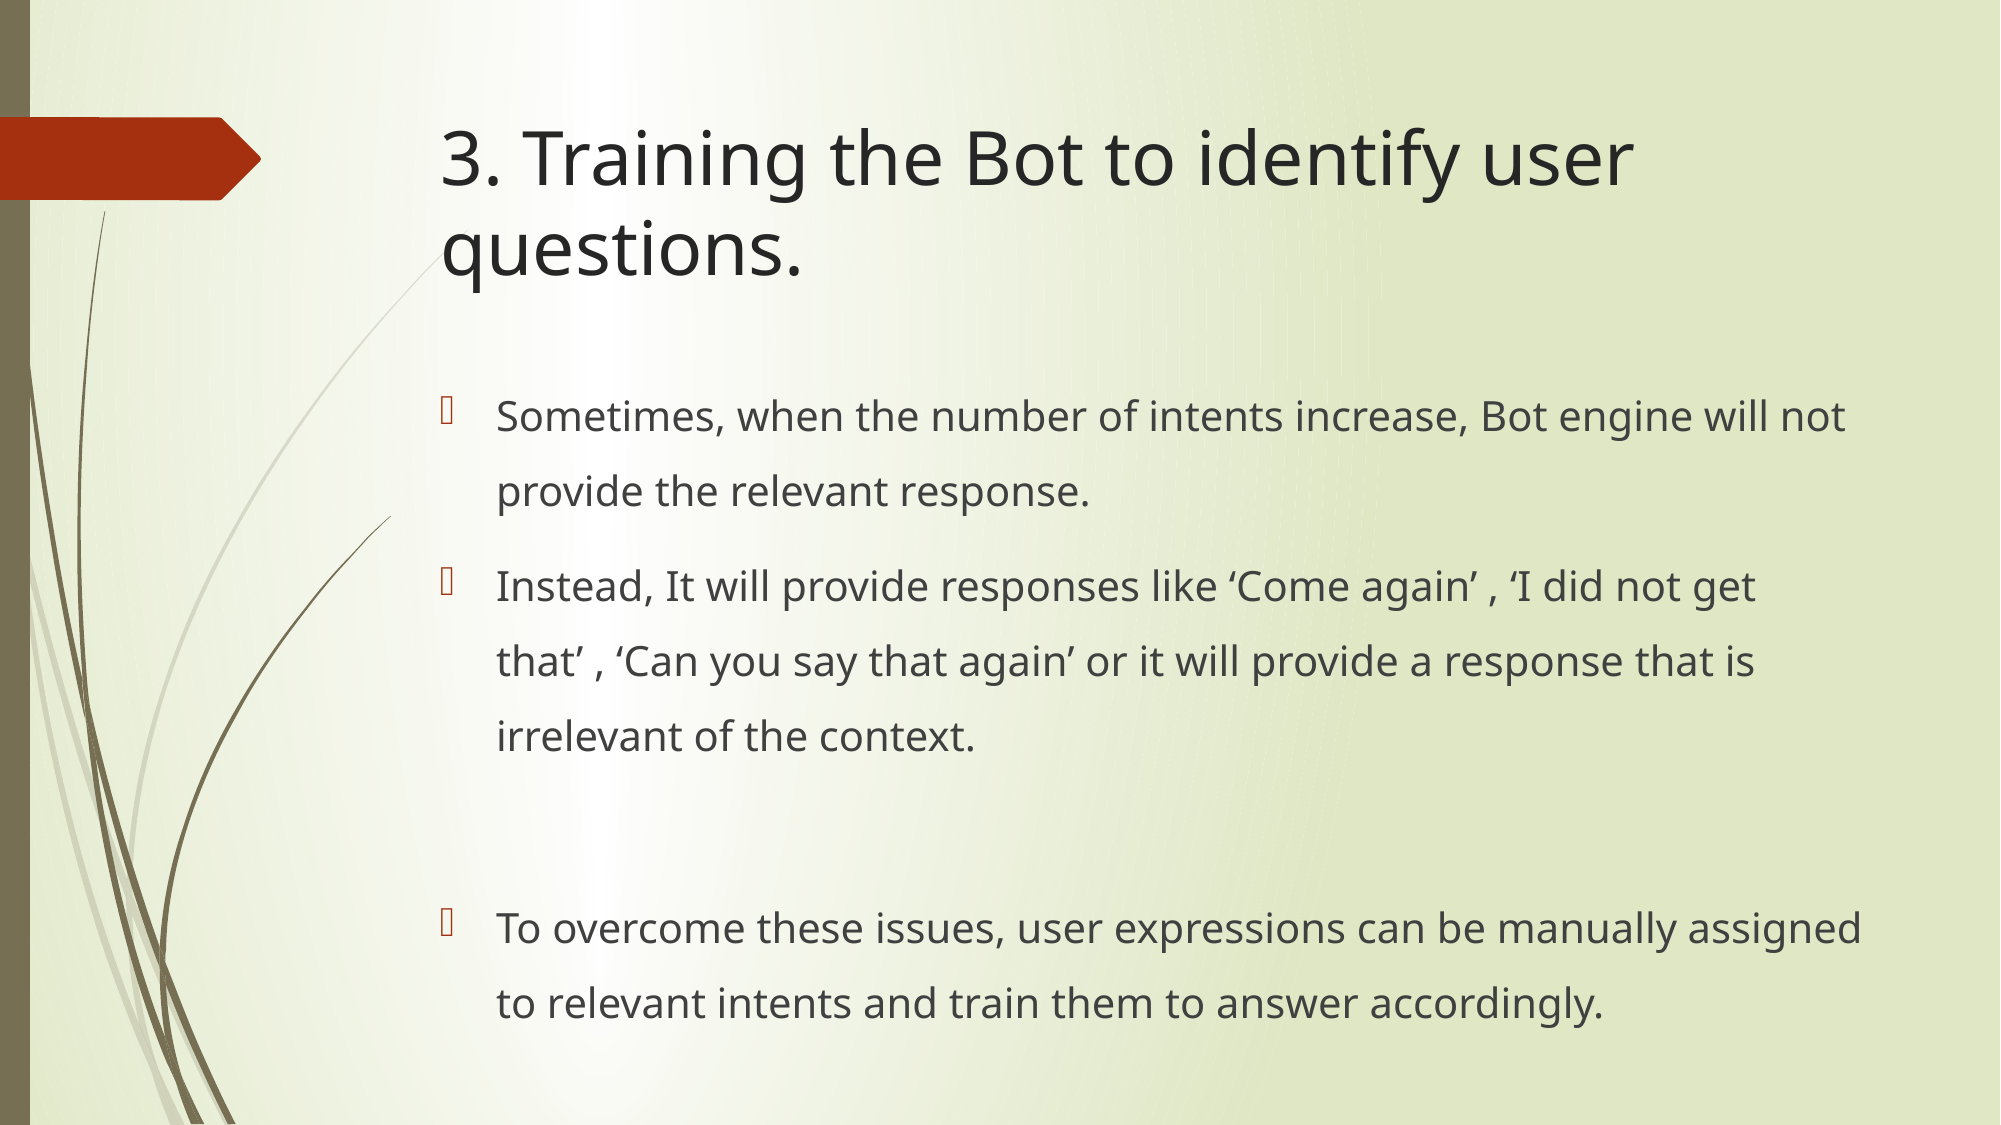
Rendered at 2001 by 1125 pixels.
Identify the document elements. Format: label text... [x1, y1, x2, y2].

title 3. Training the Bot to identify user questions. [425, 102, 1888, 313]
list Sometimes, when the number of intents increase, Bot engine will not provide the relevant response. Instead, It will provide responses like ‘Come again’ , ‘I did not get that’ , ‘Can you say that again’ or it will provide a response that is irrelevant of the context. To overcome these issues, user expressions can be manually assigned to relevant intents and train them to answer accordingly. [424, 356, 1888, 1125]
